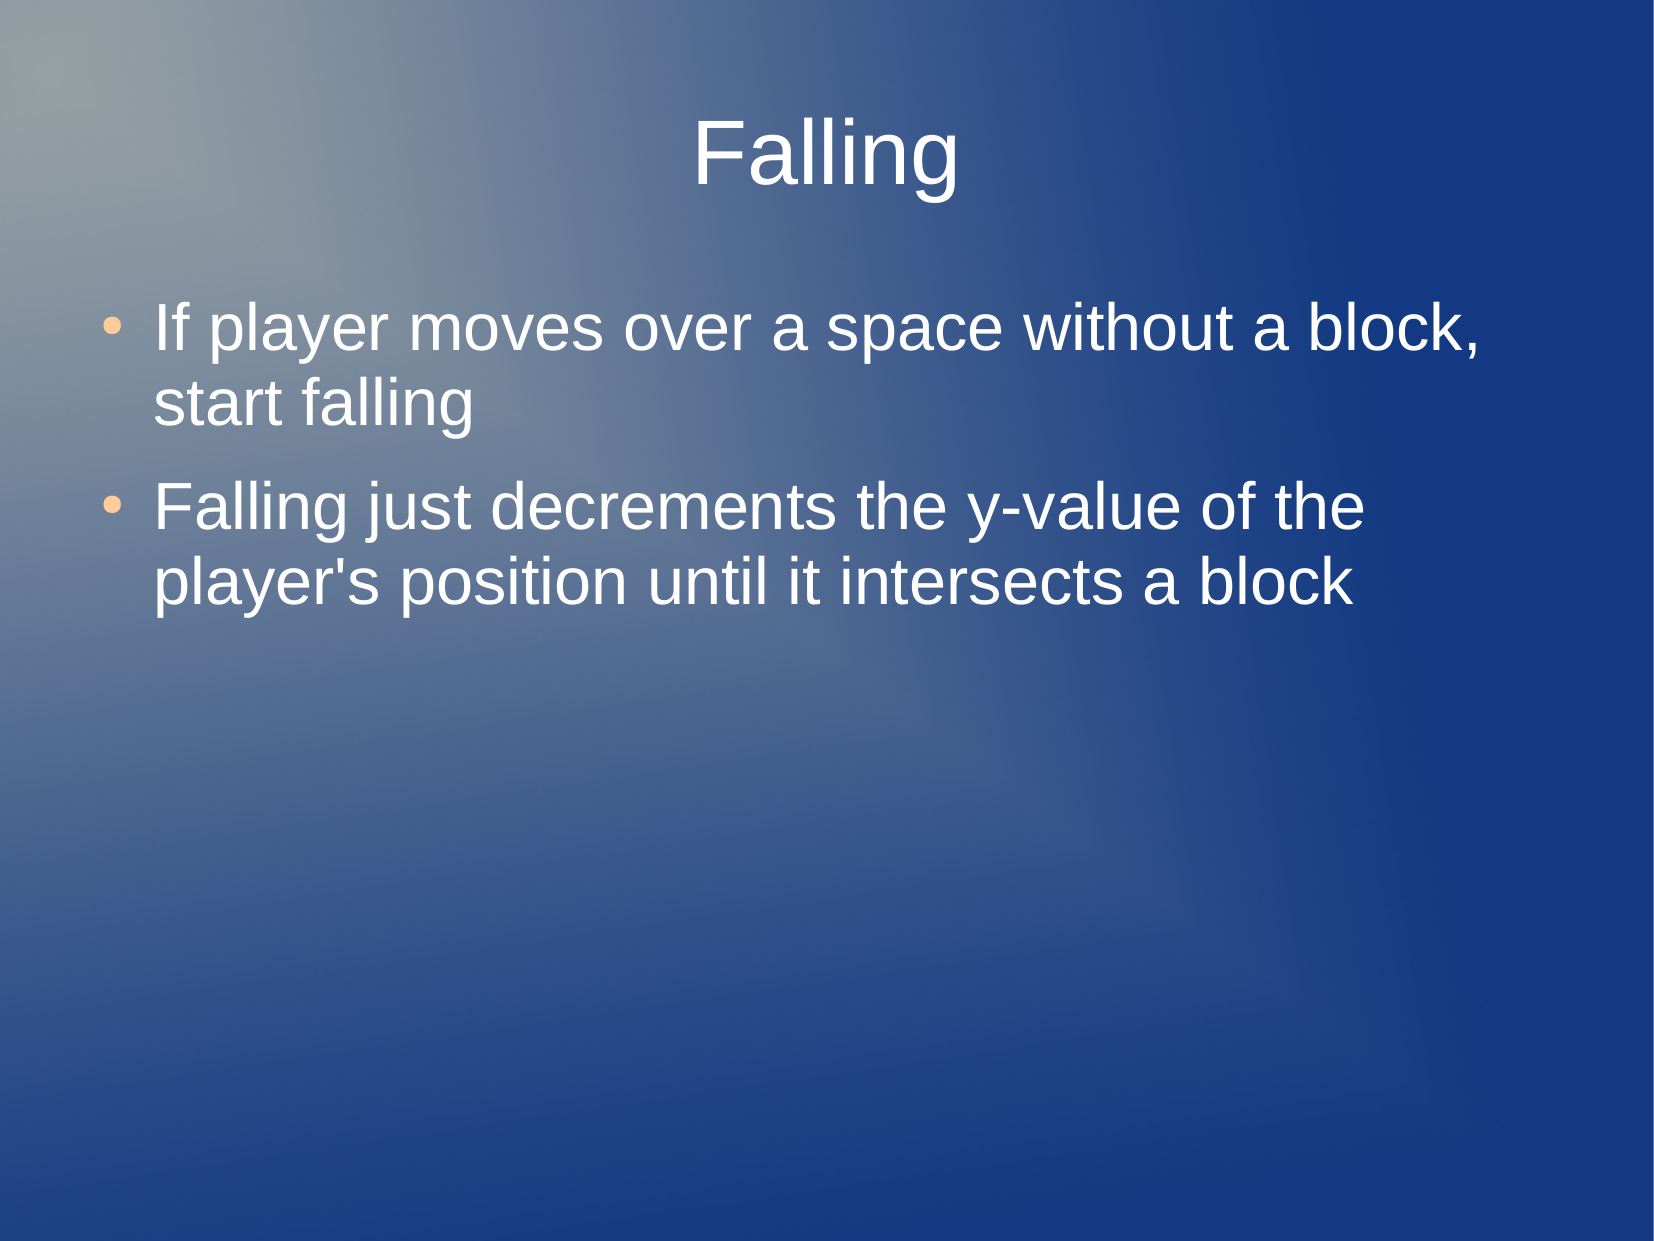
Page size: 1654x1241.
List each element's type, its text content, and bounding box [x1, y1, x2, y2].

list If player moves over a space without a block, start falling Falling just decrements the y-value of the player's position until it intersects a block [82, 290, 1571, 1109]
picture [0, 0, 1654, 1241]
title Falling [82, 49, 1571, 257]
